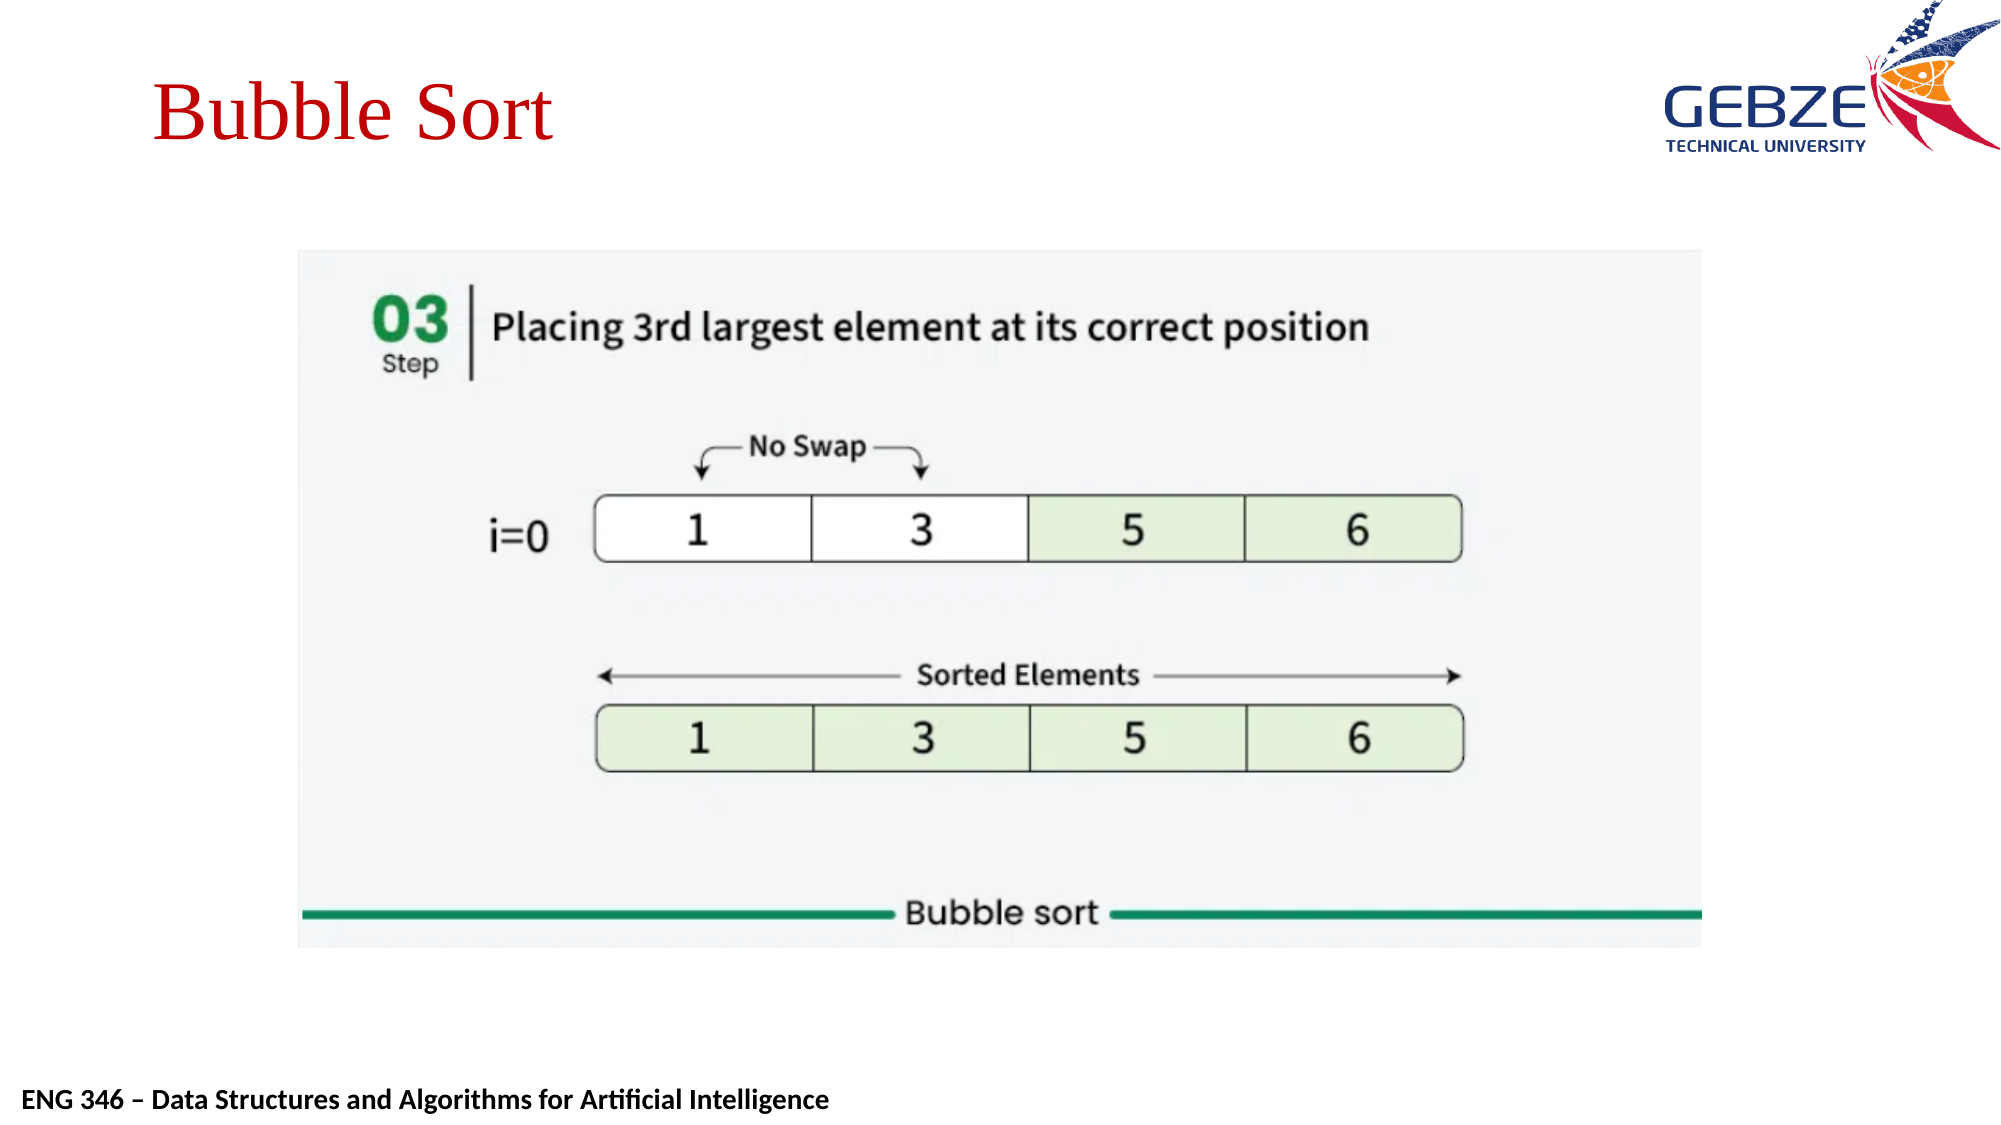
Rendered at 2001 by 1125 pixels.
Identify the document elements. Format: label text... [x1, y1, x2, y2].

picture [298, 247, 1702, 948]
picture [1665, 0, 2001, 152]
title Bubble Sort [137, 59, 1863, 166]
